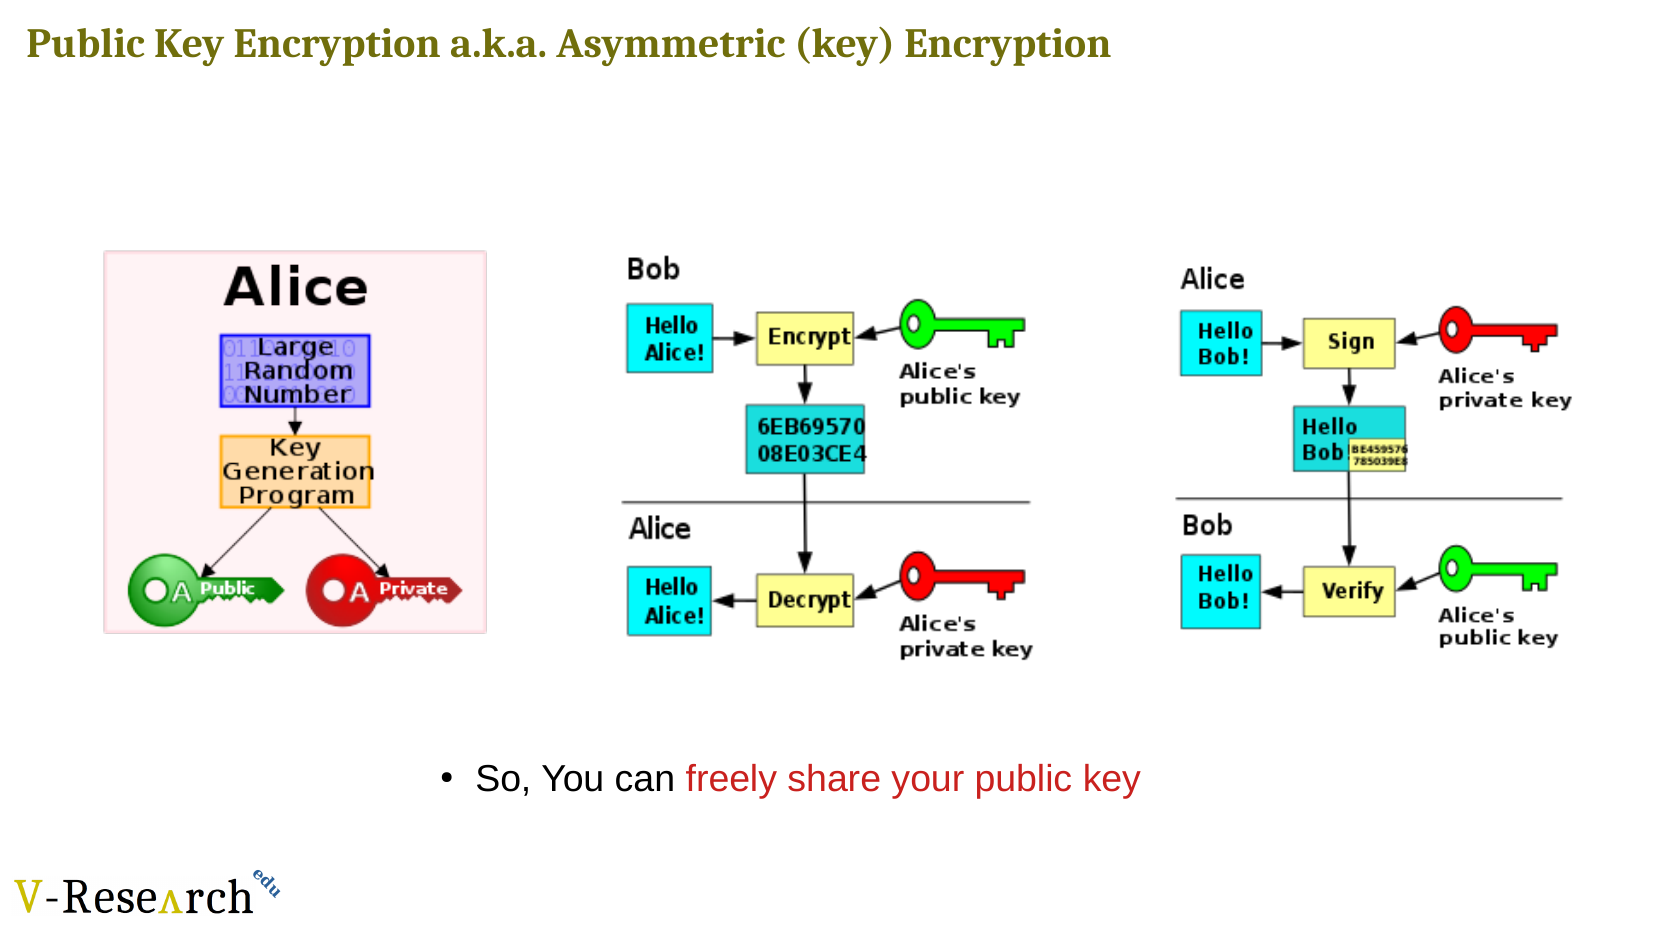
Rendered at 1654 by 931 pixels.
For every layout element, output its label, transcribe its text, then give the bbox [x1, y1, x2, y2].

picture [602, 240, 1053, 680]
text_box Public Key Encryption a.k.a. Asymmetric (key) Encryption [11, 12, 1193, 77]
text_box So, You can freely share your public key [425, 750, 1199, 807]
picture [11, 876, 255, 916]
picture [1157, 250, 1584, 667]
text_box edu [222, 847, 333, 931]
picture [82, 229, 509, 656]
